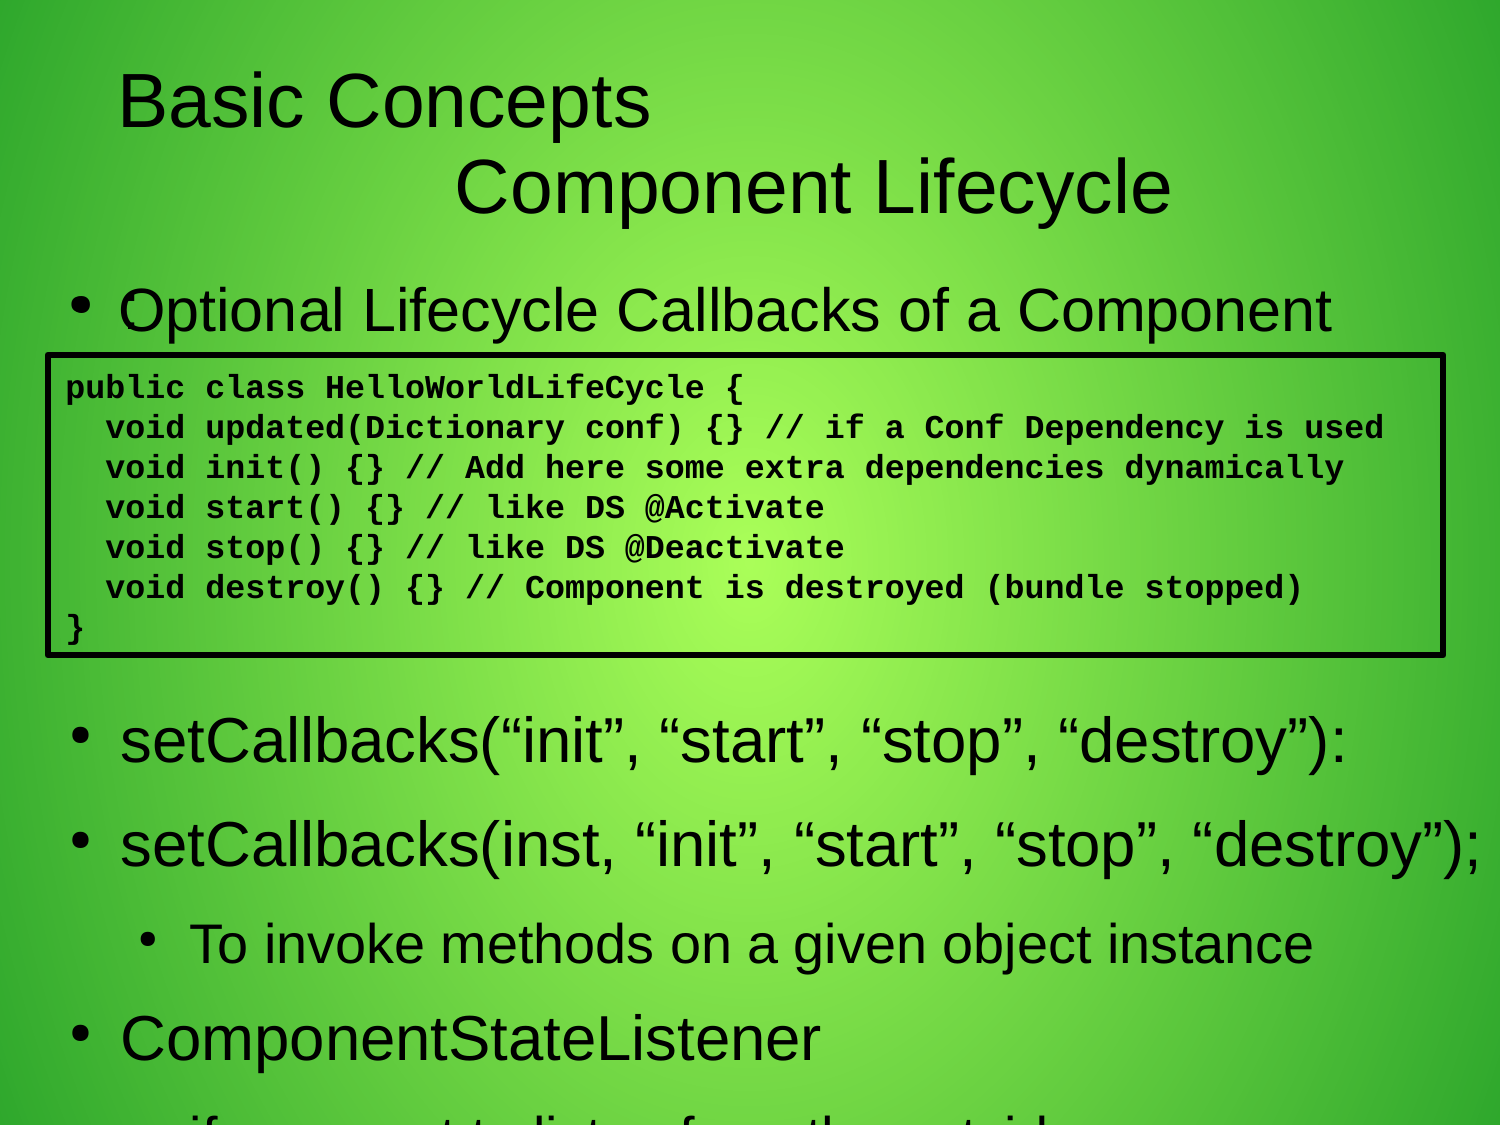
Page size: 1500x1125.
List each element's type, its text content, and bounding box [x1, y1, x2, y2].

list setCallbacks(“init”, “start”, “stop”, “destroy”): setCallbacks(inst, “init”, “start”, “stop”, “destroy”); To invoke methods on a given object instance ComponentStateListener if you want to listen from the outside [52, 699, 1500, 1041]
list Optional Lifecycle Callbacks of a Component [52, 270, 1500, 343]
text_box public class HelloWorldLifeCycle { void updated(Dictionary conf) {} // if a Conf Dependency is used void init() {} // Add here some extra dependencies dynamically void start() {} // like DS @Activate void stop() {} // like DS @Deactivate void destroy() {} // Component is destroyed (bundle stopped) } [47, 354, 1444, 656]
title Basic Concepts Component Lifecycle [112, 49, 1388, 238]
